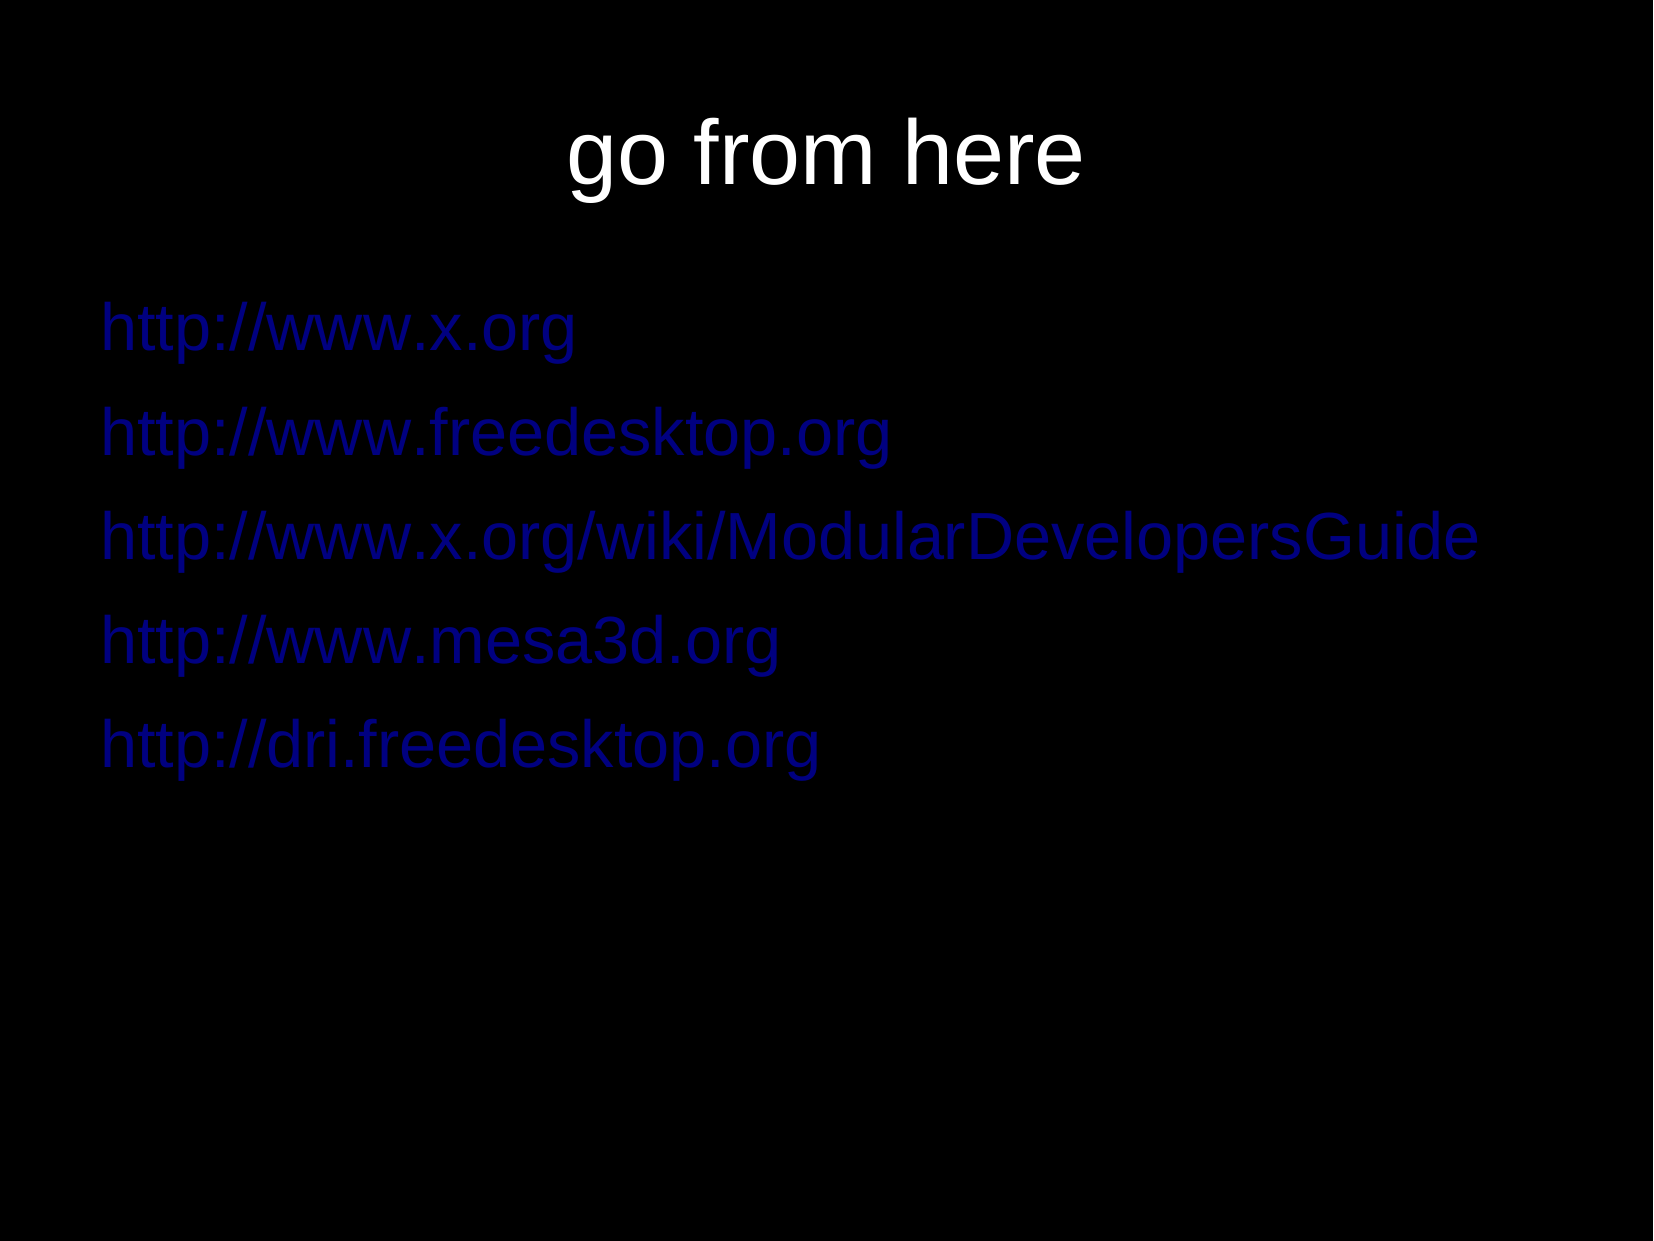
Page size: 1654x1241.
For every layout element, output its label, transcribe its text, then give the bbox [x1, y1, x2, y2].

list http://www.x.org http://www.freedesktop.org http://www.x.org/wiki/ModularDevelopersGuide http://www.mesa3d.org http://dri.freedesktop.org [82, 290, 1571, 1095]
title go from here [82, 56, 1571, 250]
